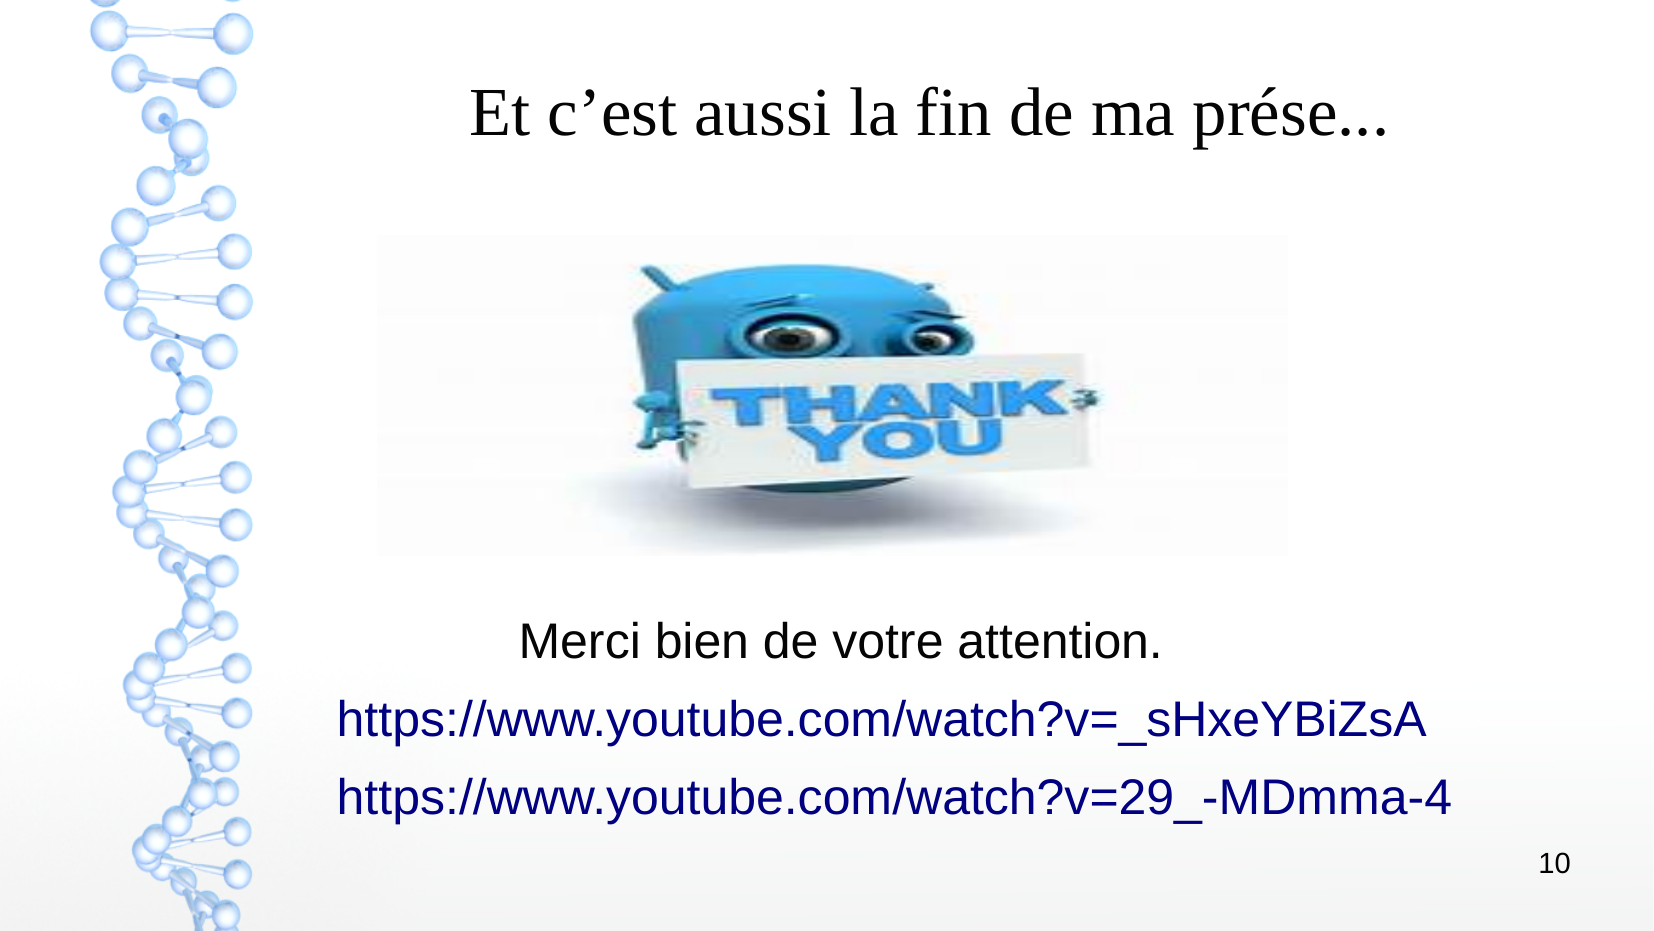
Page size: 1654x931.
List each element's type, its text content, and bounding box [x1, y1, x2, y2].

title Et c’est aussi la fin de ma prése... [265, 35, 1595, 189]
list Merci bien de votre attention. https://www.youtube.com/watch?v=_sHxeYBiZsA https://www.youtube.com/watch?v=29_-MDmma-4 [265, 224, 1595, 827]
picture [0, 0, 1654, 931]
